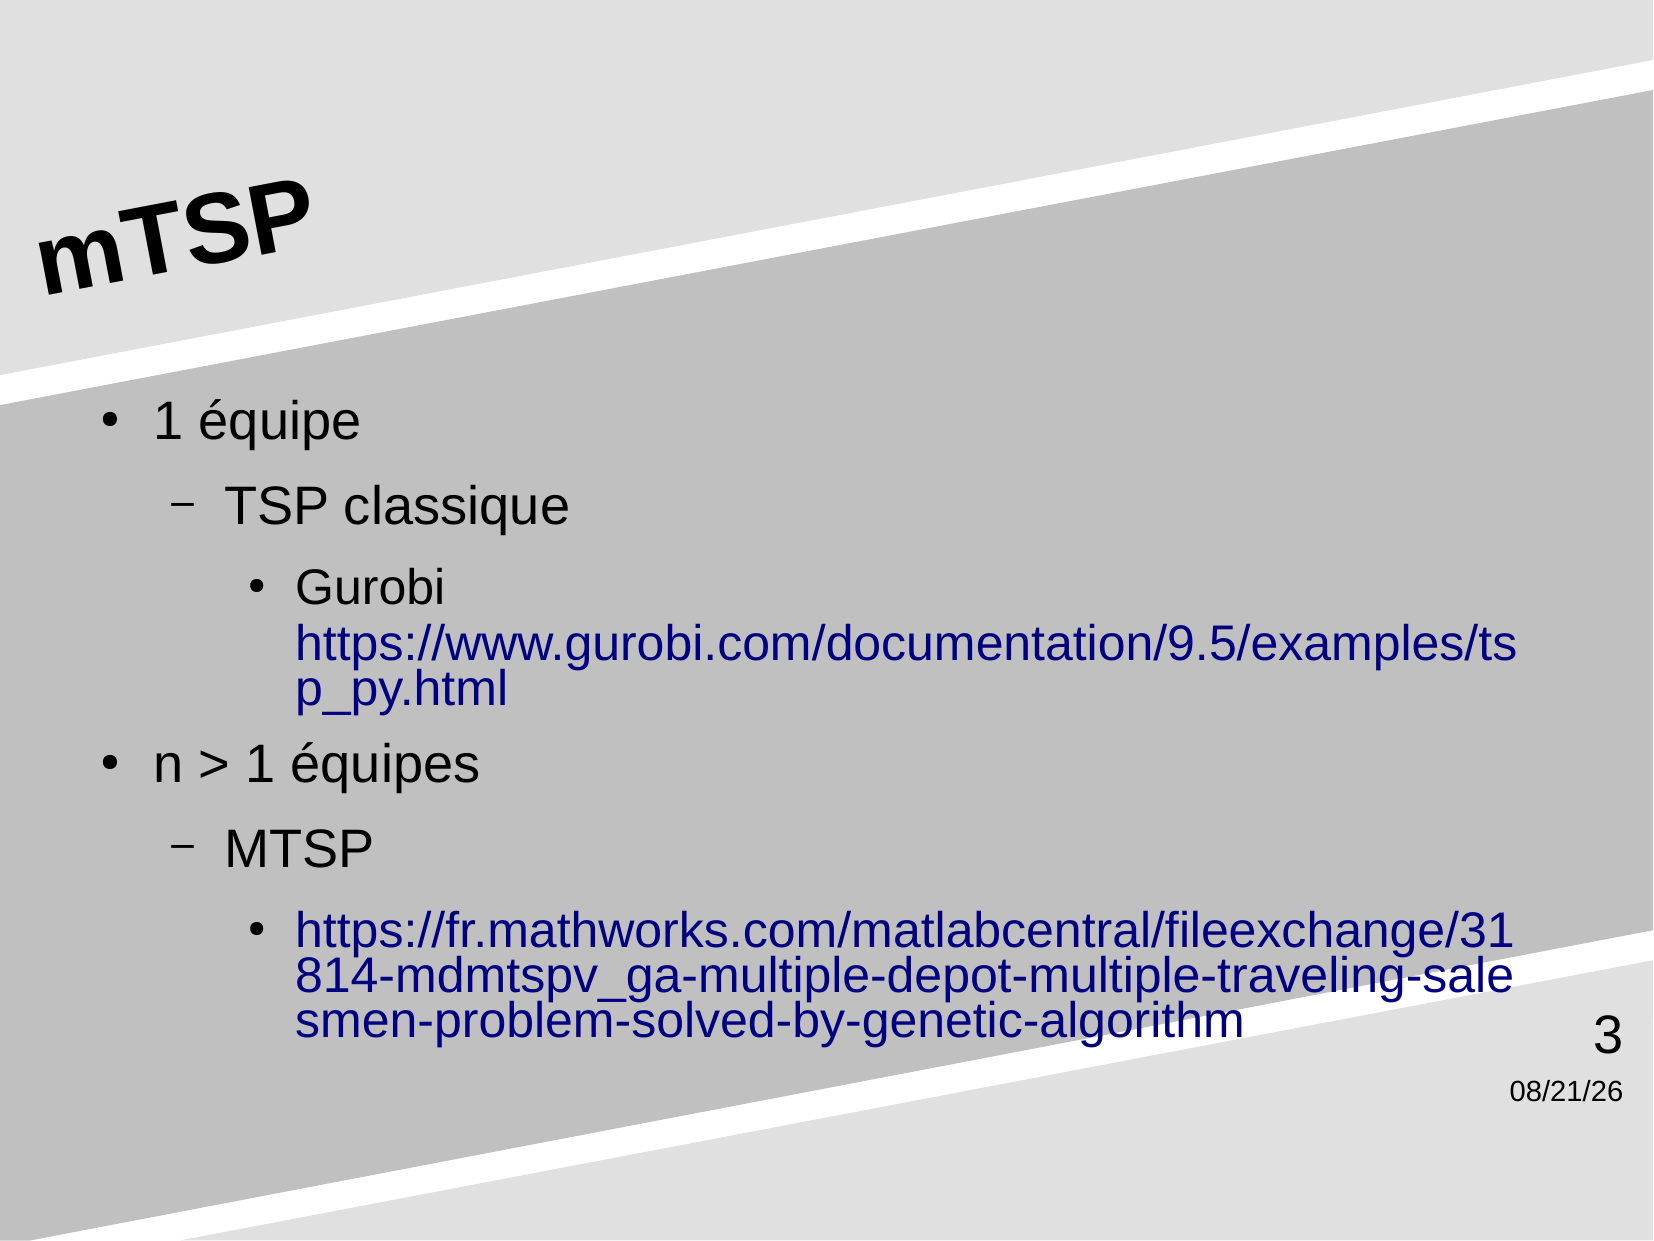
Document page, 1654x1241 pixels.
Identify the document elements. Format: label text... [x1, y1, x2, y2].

list 1 équipe TSP classique Gurobi https://www.gurobi.com/documentation/9.5/examples/tsp_py.html n > 1 équipes MTSP https://fr.mathworks.com/matlabcentral/fileexchange/31814-mdmtspv_ga-multiple-depot-multiple-traveling-salesmen-problem-solved-by-genetic-algorithm [82, 390, 1538, 1036]
title mTSP [17, 0, 1518, 365]
